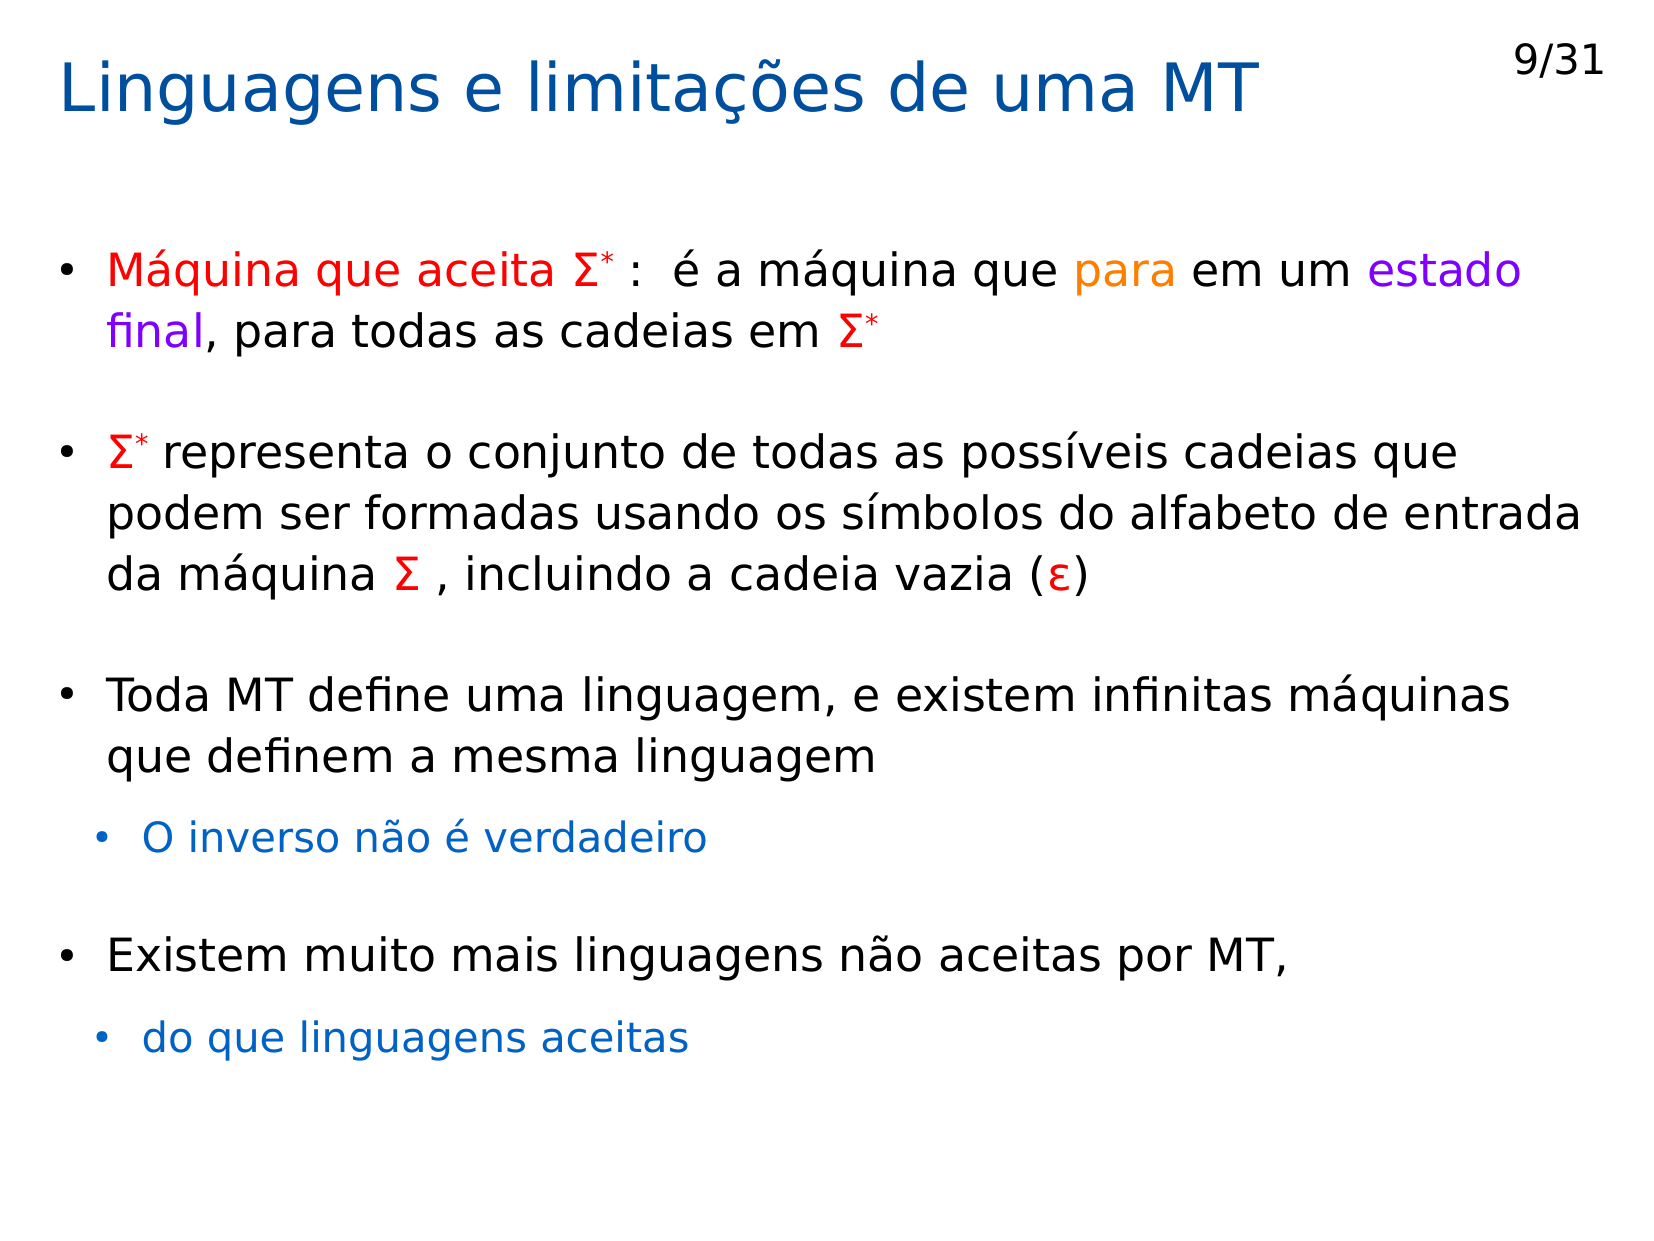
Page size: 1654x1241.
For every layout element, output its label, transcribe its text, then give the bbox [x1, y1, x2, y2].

title Linguagens e limitações de uma MT [59, 29, 1625, 148]
list Máquina que aceita Σ* : é a máquina que para em um estado final, para todas as cadeias em Σ* Σ* representa o conjunto de todas as possíveis cadeias que podem ser formadas usando os símbolos do alfabeto de entrada da máquina Σ , incluindo a cadeia vazia (ε) Toda MT define uma linguagem, e existem infinitas máquinas que definem a mesma linguagem O inverso não é verdadeiro Existem muito mais linguagens não aceitas por MT, do que linguagens aceitas [59, 236, 1595, 1211]
